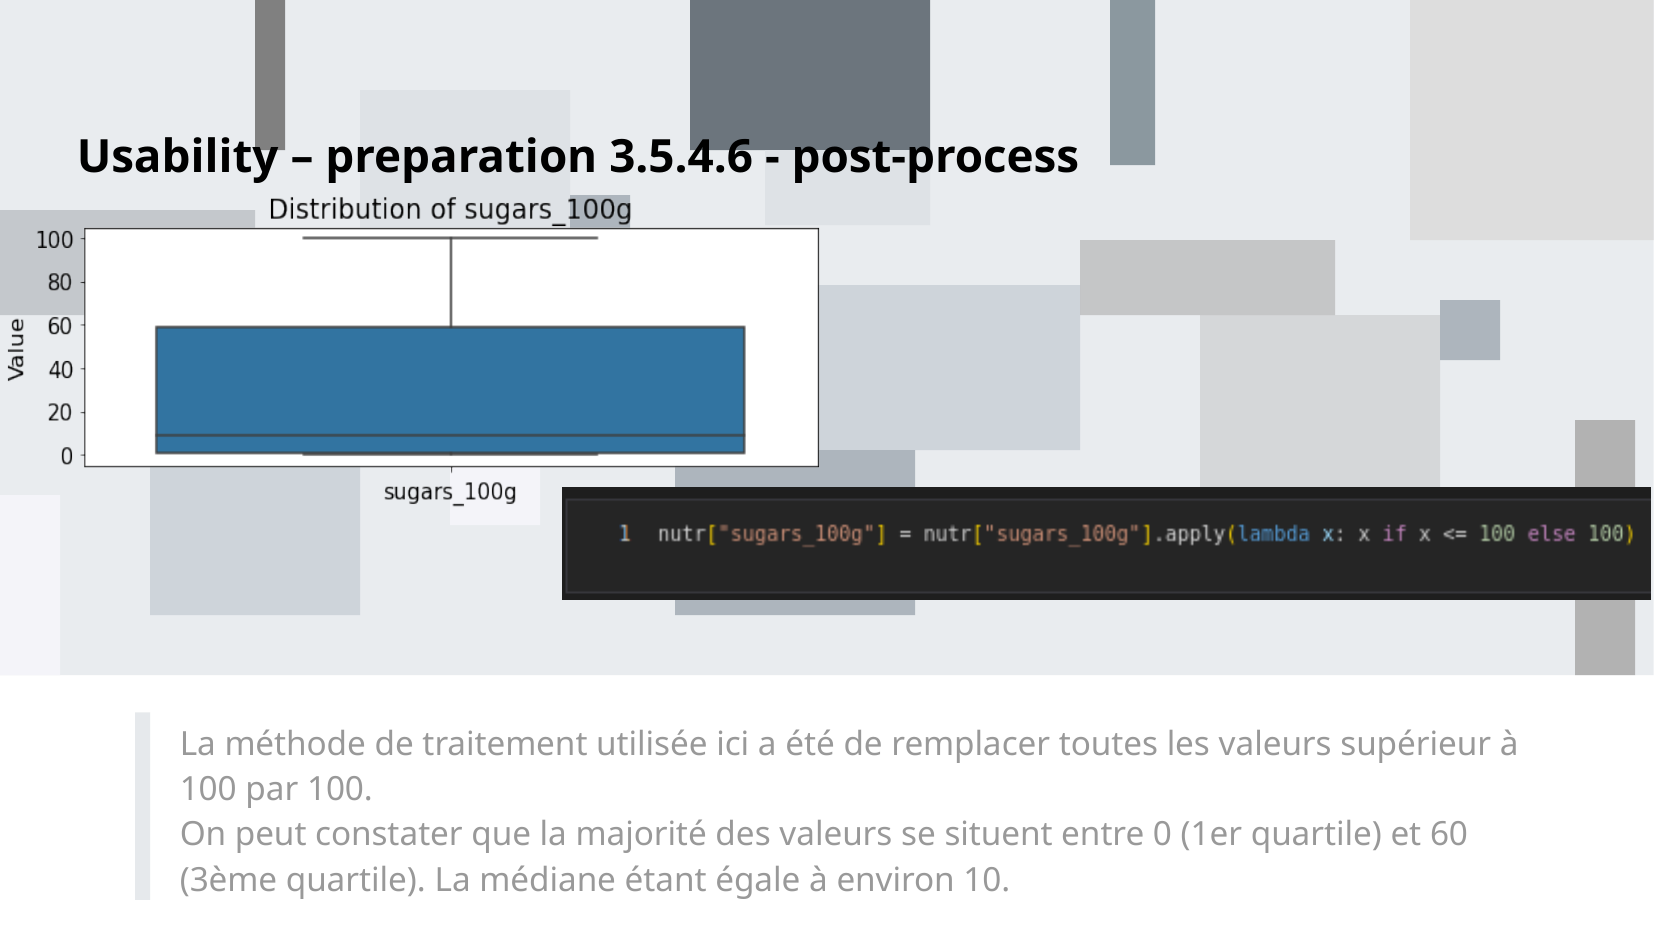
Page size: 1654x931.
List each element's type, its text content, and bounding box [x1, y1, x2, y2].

text_box [135, 712, 151, 900]
picture [0, 187, 1651, 601]
title Usability – preparation 3.5.4.6 - post-process [76, 76, 1565, 233]
text_box La méthode de traitement utilisée ici a été de remplacer toutes les valeurs supérieur à 100 par 100. On peut constater que la majorité des valeurs se situent entre 0 (1er quartile) et 60 (3ème quartile). La médiane étant égale à environ 10. [165, 712, 1538, 909]
